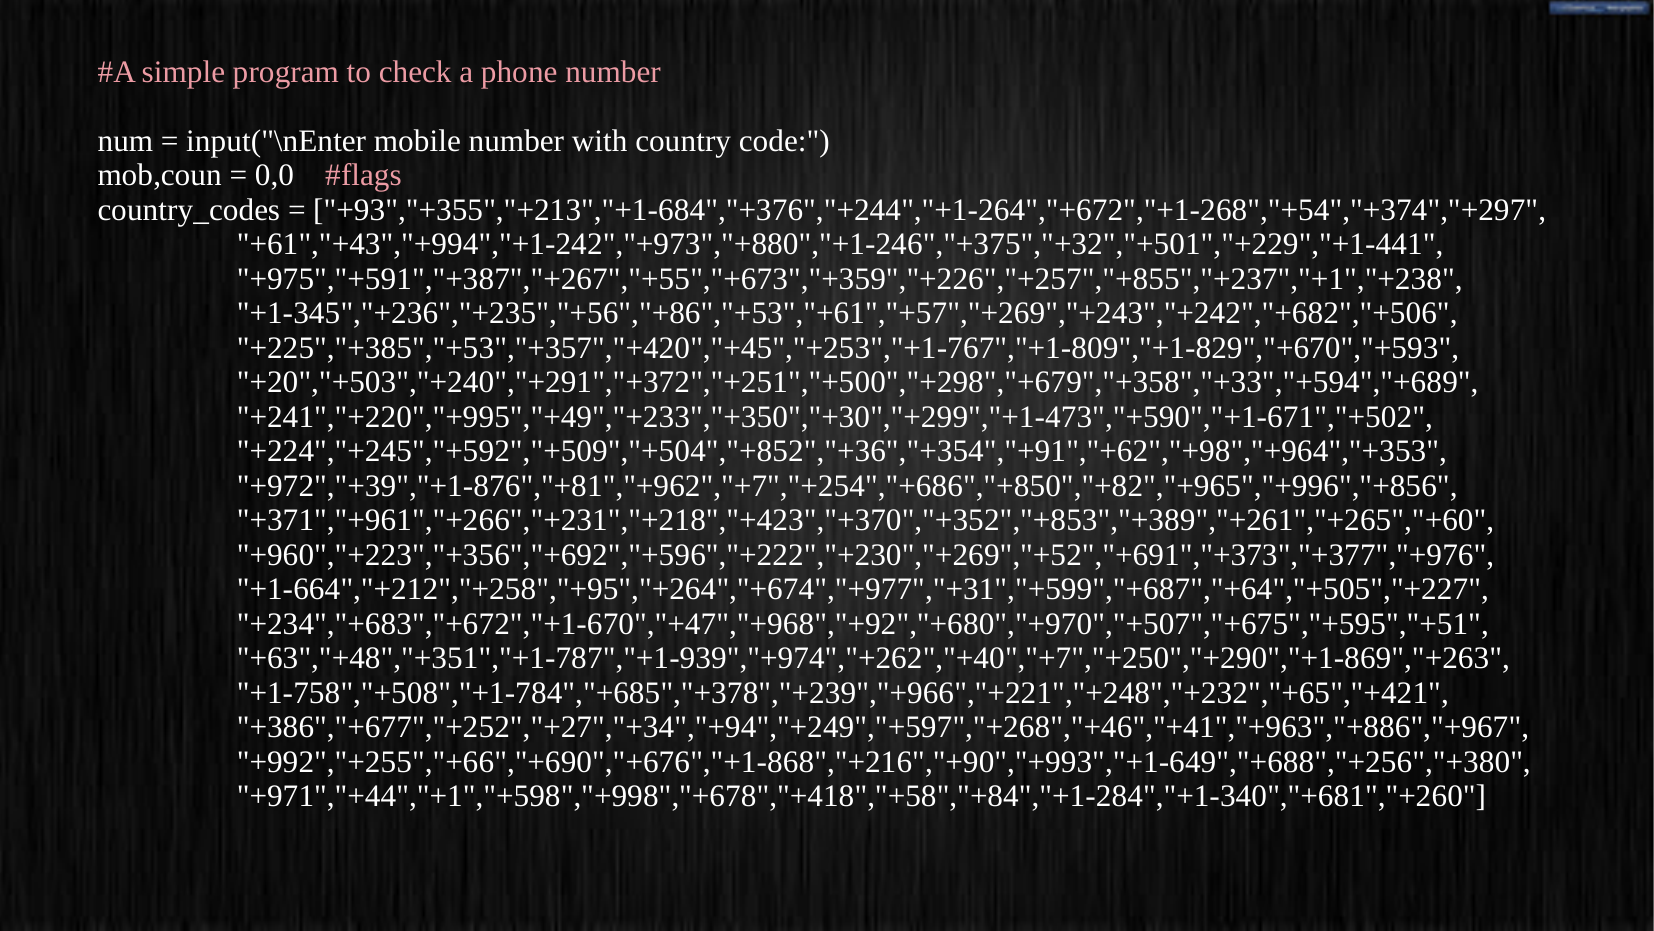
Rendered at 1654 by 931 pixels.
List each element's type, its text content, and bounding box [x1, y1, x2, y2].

picture [0, 0, 1654, 931]
text_box #A simple program to check a phone number num = input("\nEnter mobile number with country code:") mob,coun = 0,0 #flags country_codes = ["+93","+355","+213","+1-684","+376","+244","+1-264","+672","+1-268","+54","+374","+297", "+61","+43","+994","+1-242","+973","+880","+1-246","+375","+32","+501","+229","+1-441", "+975","+591","+387","+267","+55","+673","+359","+226","+257","+855","+237","+1","+238", "+1-345","+236","+235","+56","+86","+53","+61","+57","+269","+243","+242","+682","+506", "+225","+385","+53","+357","+420","+45","+253","+1-767","+1-809","+1-829","+670","+593", "+20","+503","+240","+291","+372","+251","+500","+298","+679","+358","+33","+594","+689", "+241","+220","+995","+49","+233","+350","+30","+299","+1-473","+590","+1-671","+502", "+224","+245","+592","+509","+504","+852","+36","+354","+91","+62","+98","+964","+353", "+972","+39","+1-876","+81","+962","+7","+254","+686","+850","+82","+965","+996","+856", "+371","+961","+266","+231","+218","+423","+370","+352","+853","+389","+261","+265","+60", "+960","+223","+356","+692","+596","+222","+230","+269","+52","+691","+373","+377","+976", "+1-664","+212","+258","+95","+264","+674","+977","+31","+599","+687","+64","+505","+227", "+234","+683","+672","+1-670","+47","+968","+92","+680","+970","+507","+675","+595","+51", "+63","+48","+351","+1-787","+1-939","+974","+262","+40","+7","+250","+290","+1-869","+263", "+1-758","+508","+1-784","+685","+378","+239","+966","+221","+248","+232","+65","+421", "+386","+677","+252","+27","+34","+94","+249","+597","+268","+46","+41","+963","+886","+967", "+992","+255","+66","+690","+676","+1-868","+216","+90","+993","+1-649","+688","+256","+380", "+971","+44","+1","+598","+998","+678","+418","+58","+84","+1-284","+1-340","+681","+260"] [82, 47, 1642, 880]
